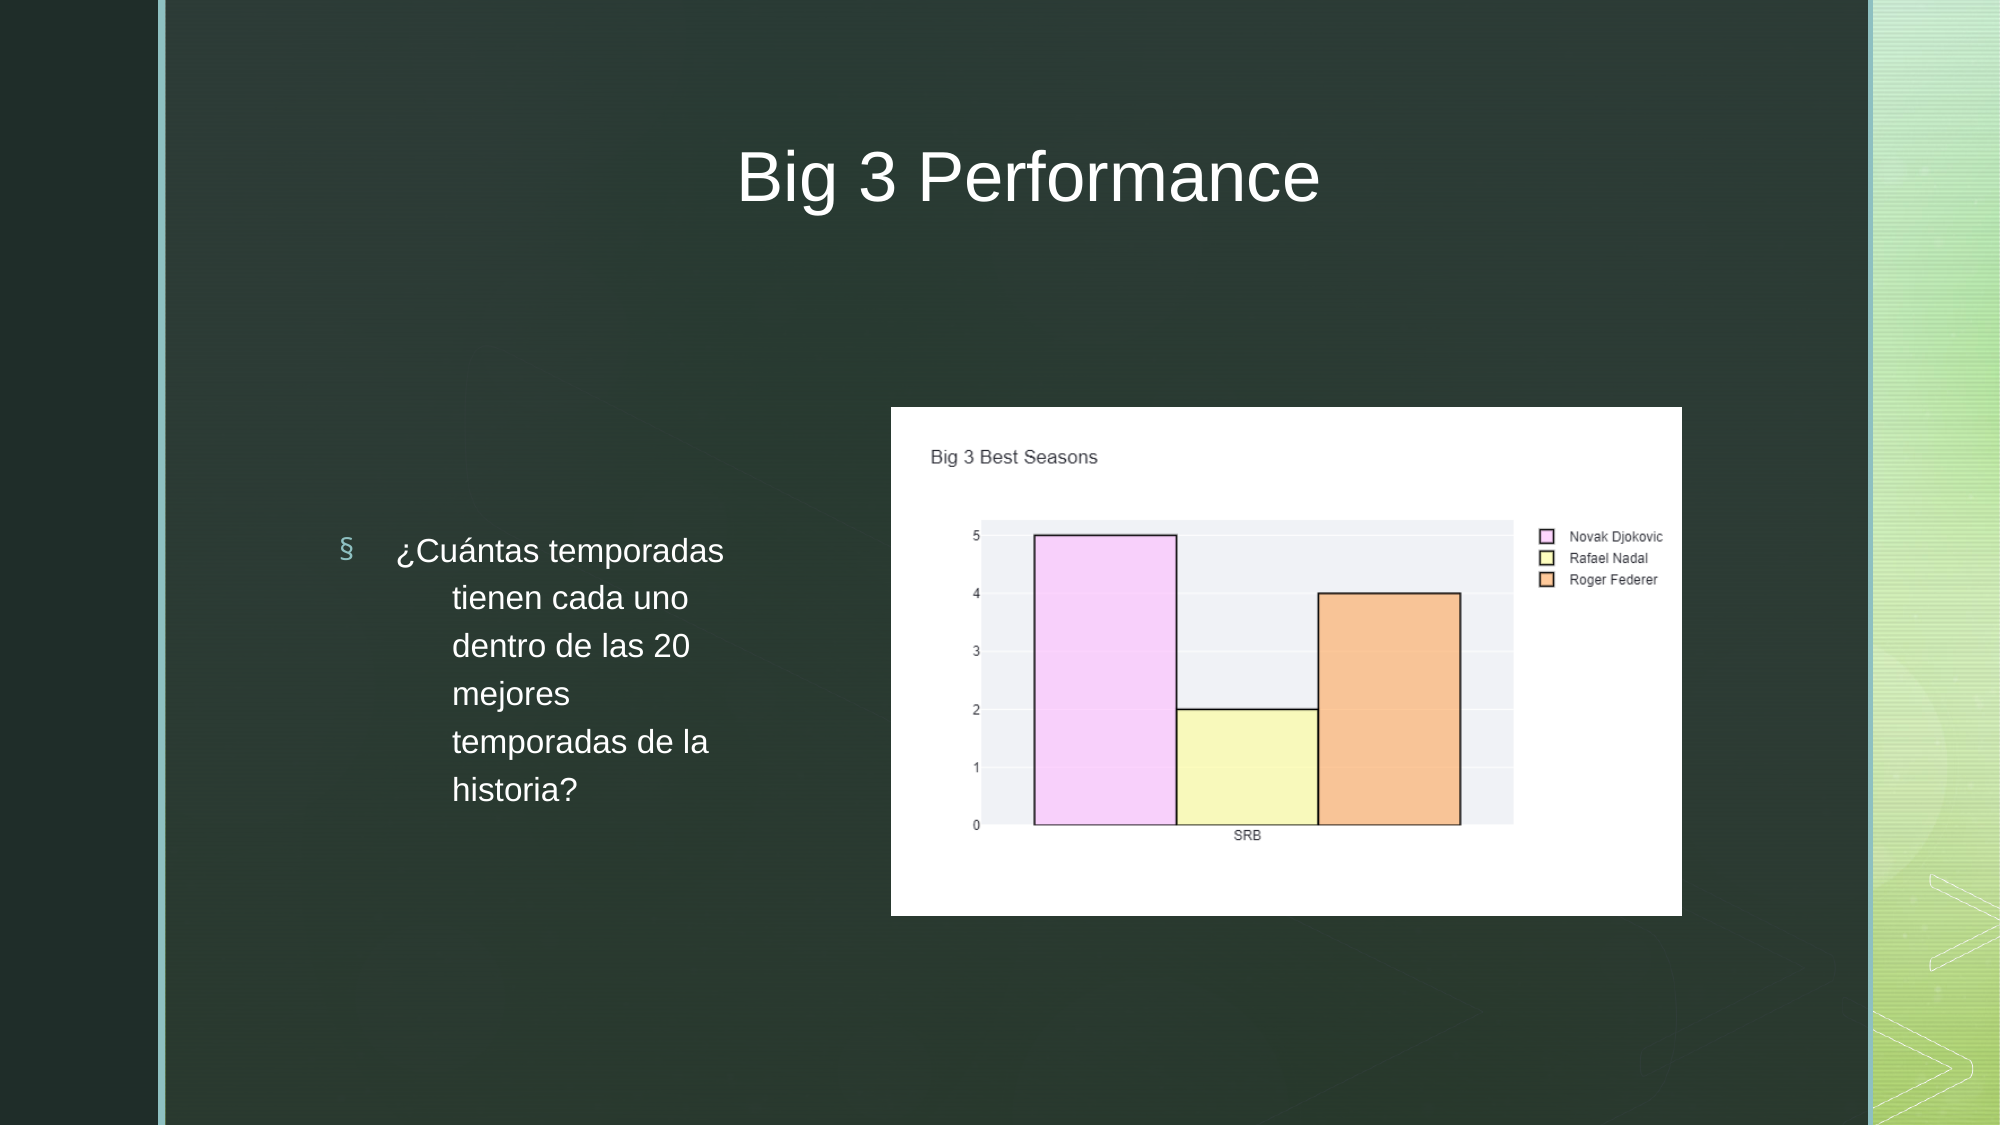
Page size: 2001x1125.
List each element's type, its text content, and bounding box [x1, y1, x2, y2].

list ¿Cuántas temporadas tienen cada uno dentro de las 20 mejores temporadas de la historia? [324, 336, 761, 993]
text_box [0, 0, 1873, 1125]
picture [1873, 0, 2000, 1125]
picture [891, 408, 1682, 916]
title Big 3 Performance [323, 132, 1736, 310]
